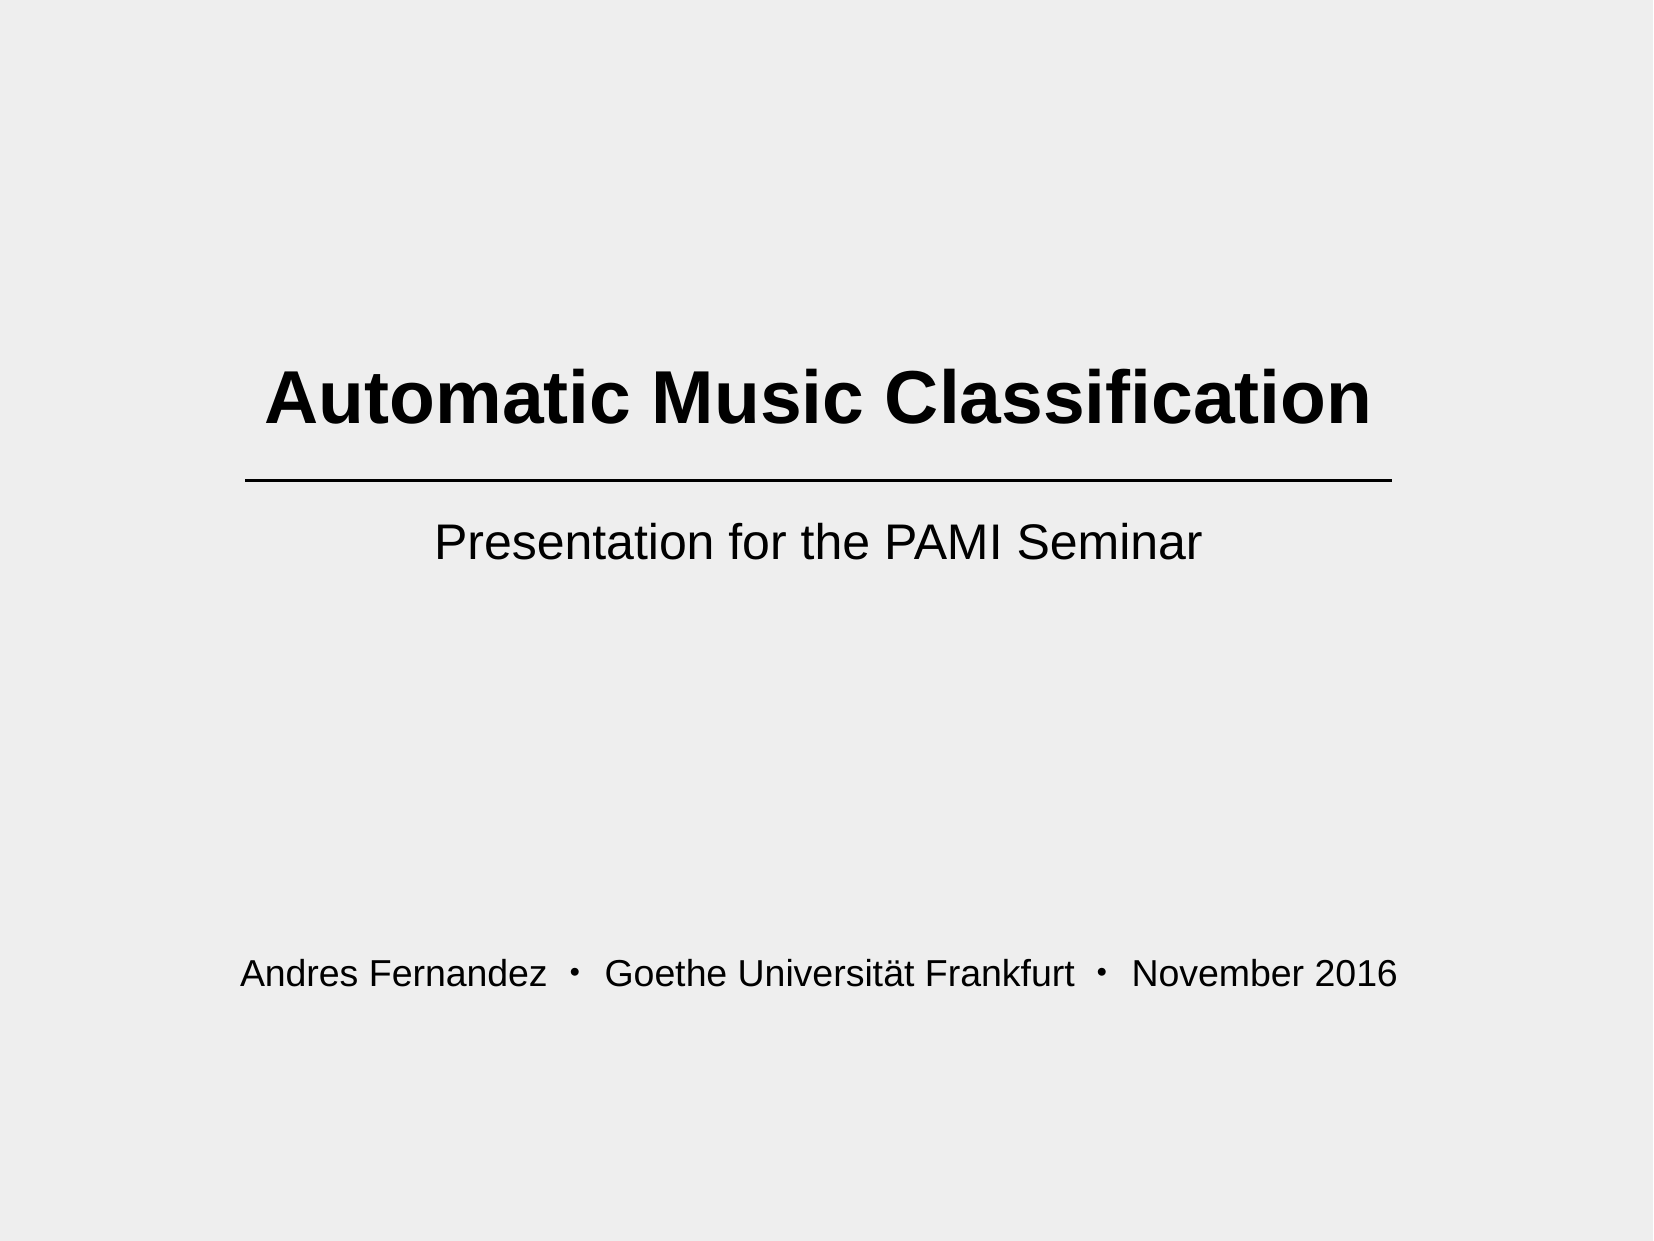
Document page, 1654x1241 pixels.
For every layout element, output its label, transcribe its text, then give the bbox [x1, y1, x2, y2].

subtitle Automatic Music Classification Presentation for the PAMI Seminar Andres Fernandez・Goethe Universität Frankfurt・November 2016 [75, 90, 1563, 1096]
